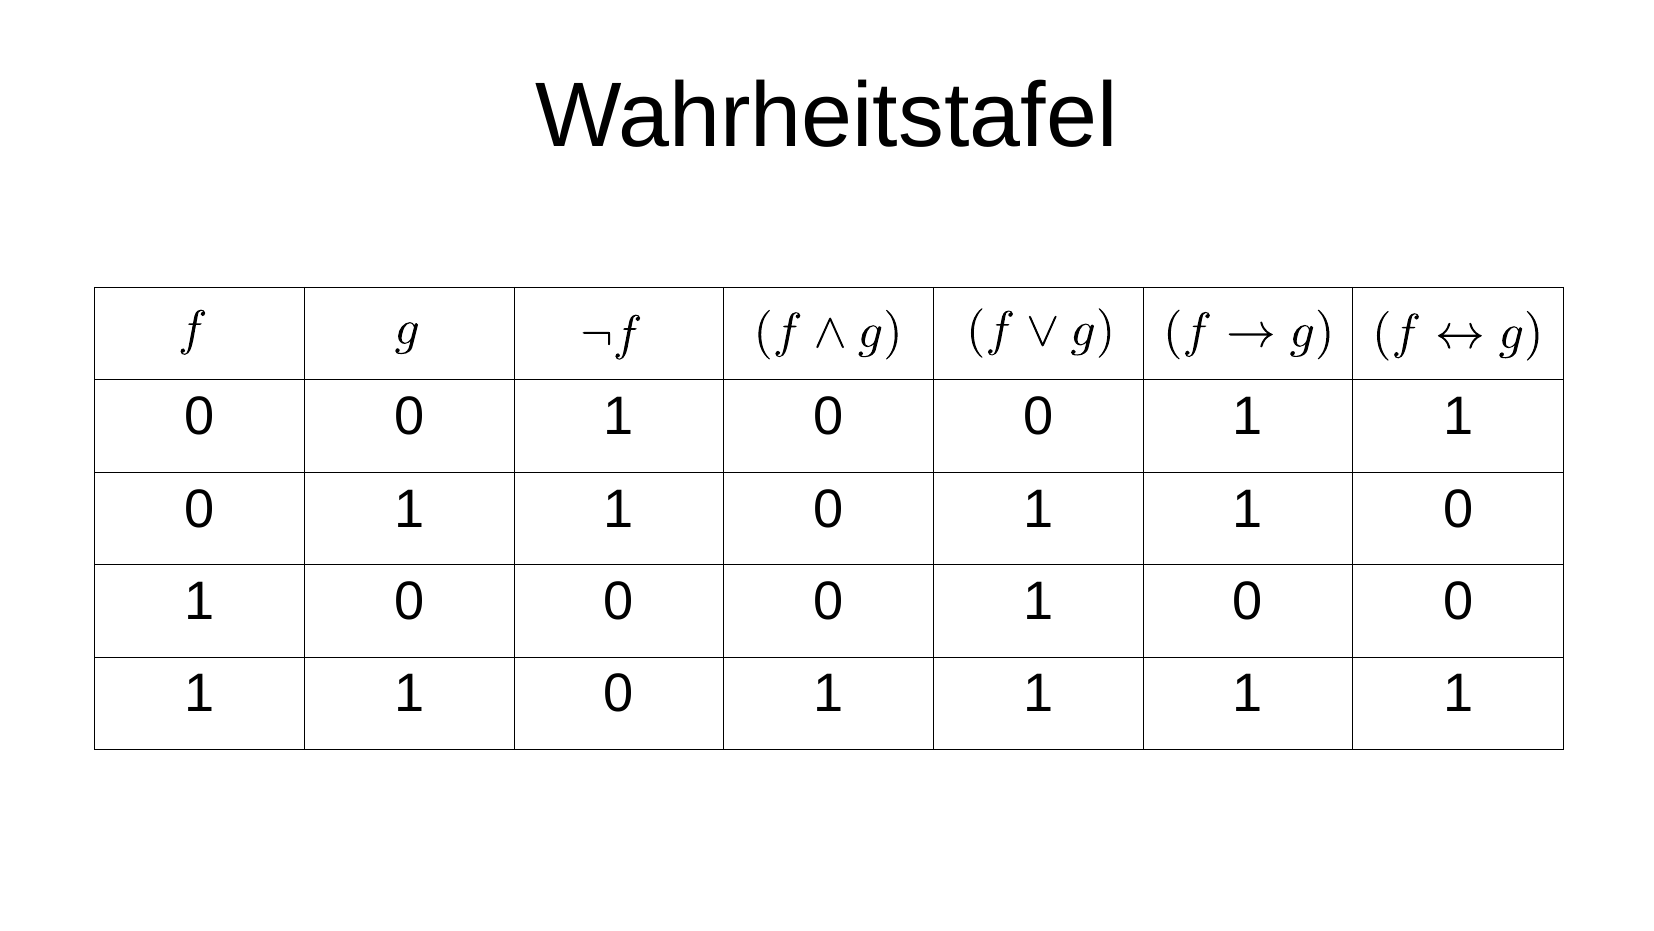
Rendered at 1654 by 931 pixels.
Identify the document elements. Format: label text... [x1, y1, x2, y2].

text_box [1376, 310, 1539, 361]
table_cell 1 [1144, 380, 1352, 472]
table_cell 1 [305, 658, 514, 749]
table_header [1144, 288, 1352, 379]
table_cell 1 [305, 473, 514, 564]
table_cell 0 [305, 565, 514, 657]
table_cell 1 [95, 565, 304, 657]
table_header [95, 288, 304, 379]
table_cell 0 [1353, 565, 1563, 657]
table_header [1353, 288, 1563, 379]
table_cell 1 [1353, 658, 1563, 749]
table_header [724, 288, 933, 379]
text_box [180, 309, 206, 355]
table_cell 1 [515, 380, 723, 472]
table_cell 1 [515, 473, 723, 564]
table_cell 1 [934, 658, 1143, 749]
table_cell 0 [515, 565, 723, 657]
table_cell 0 [515, 658, 723, 749]
table_cell 0 [1144, 565, 1352, 657]
table_header [934, 288, 1143, 379]
table_cell 1 [724, 658, 933, 749]
table_cell 0 [724, 565, 933, 657]
table_cell 1 [1144, 473, 1352, 564]
table_cell 1 [934, 565, 1143, 657]
table_cell 0 [724, 473, 933, 564]
table_cell 0 [305, 380, 514, 472]
table_cell 0 [1353, 473, 1563, 564]
table_cell 1 [1353, 380, 1563, 472]
table_cell 0 [95, 473, 304, 564]
table_cell 0 [934, 380, 1143, 472]
table_cell 1 [934, 473, 1143, 564]
title Wahrheitstafel [82, 37, 1571, 193]
table_cell 1 [1144, 658, 1352, 749]
table_cell 1 [95, 658, 304, 749]
table_cell 0 [95, 380, 304, 472]
table_header [305, 288, 514, 379]
table_header [515, 288, 723, 379]
table_cell 0 [724, 380, 933, 472]
